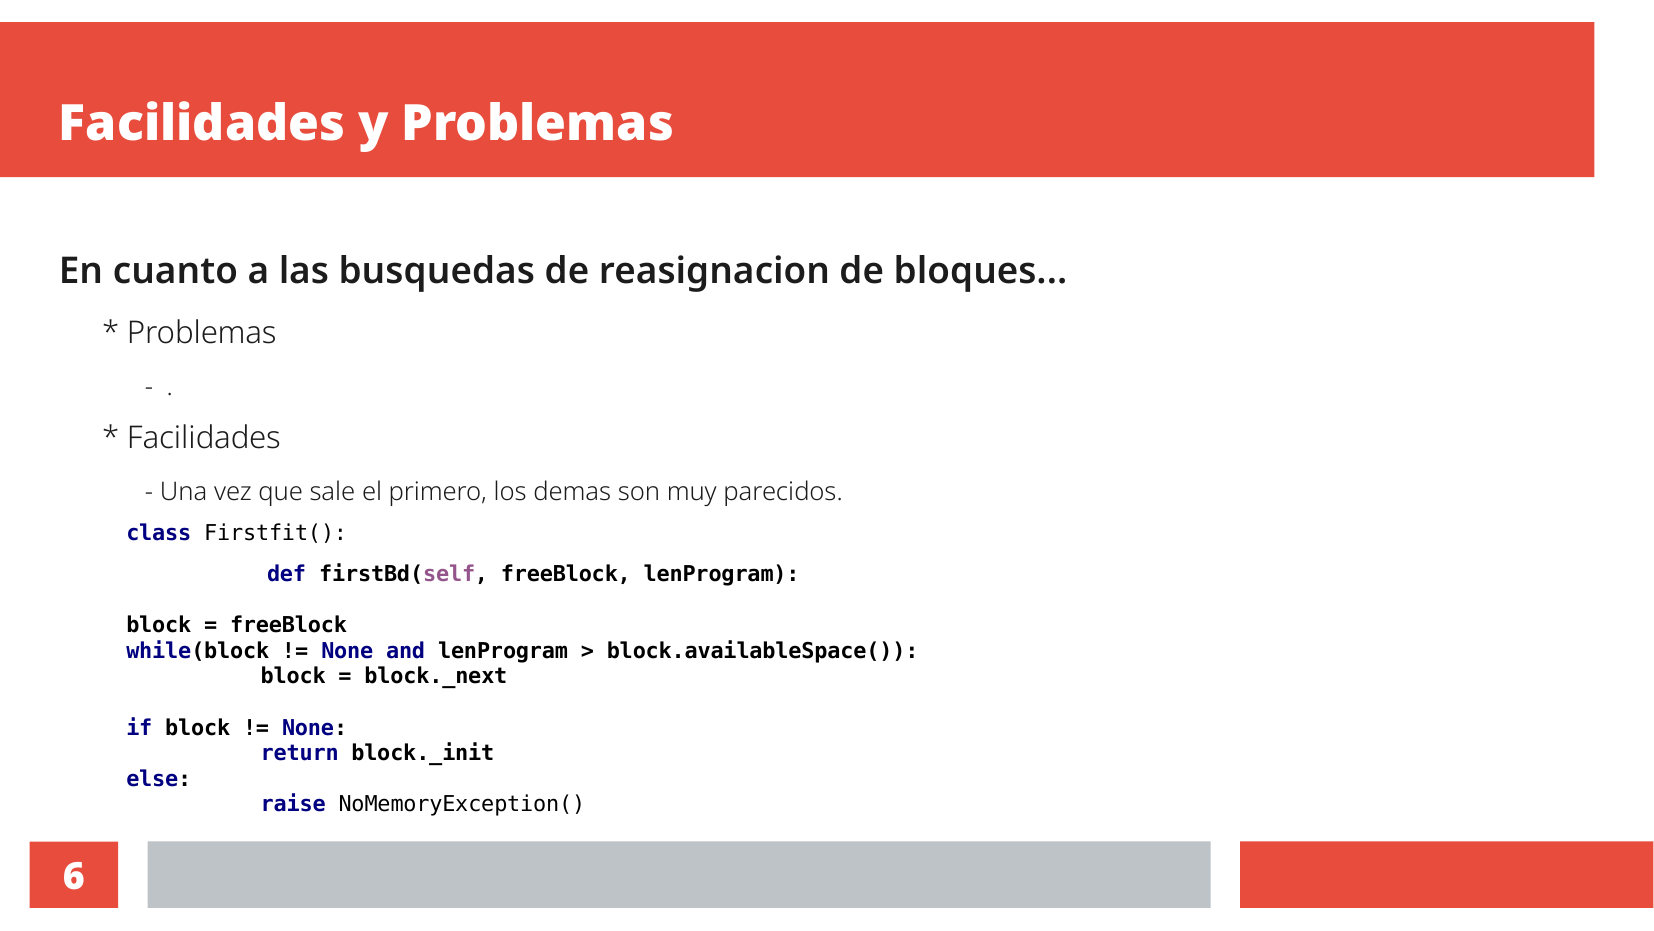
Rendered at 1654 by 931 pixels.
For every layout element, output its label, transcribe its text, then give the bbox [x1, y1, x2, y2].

list En cuanto a las busquedas de reasignacion de bloques... * Problemas - . * Facilidades - Una vez que sale el primero, los demas son muy parecidos. class Firstfit(): def firstBd(self, freeBlock, lenProgram): block = freeBlock while(block != None and lenProgram > block.availableSpace()): block = block._next if block != None: return block._init else: raise NoMemoryException() [59, 243, 1565, 820]
title Facilidades y Problemas [59, 44, 1595, 156]
